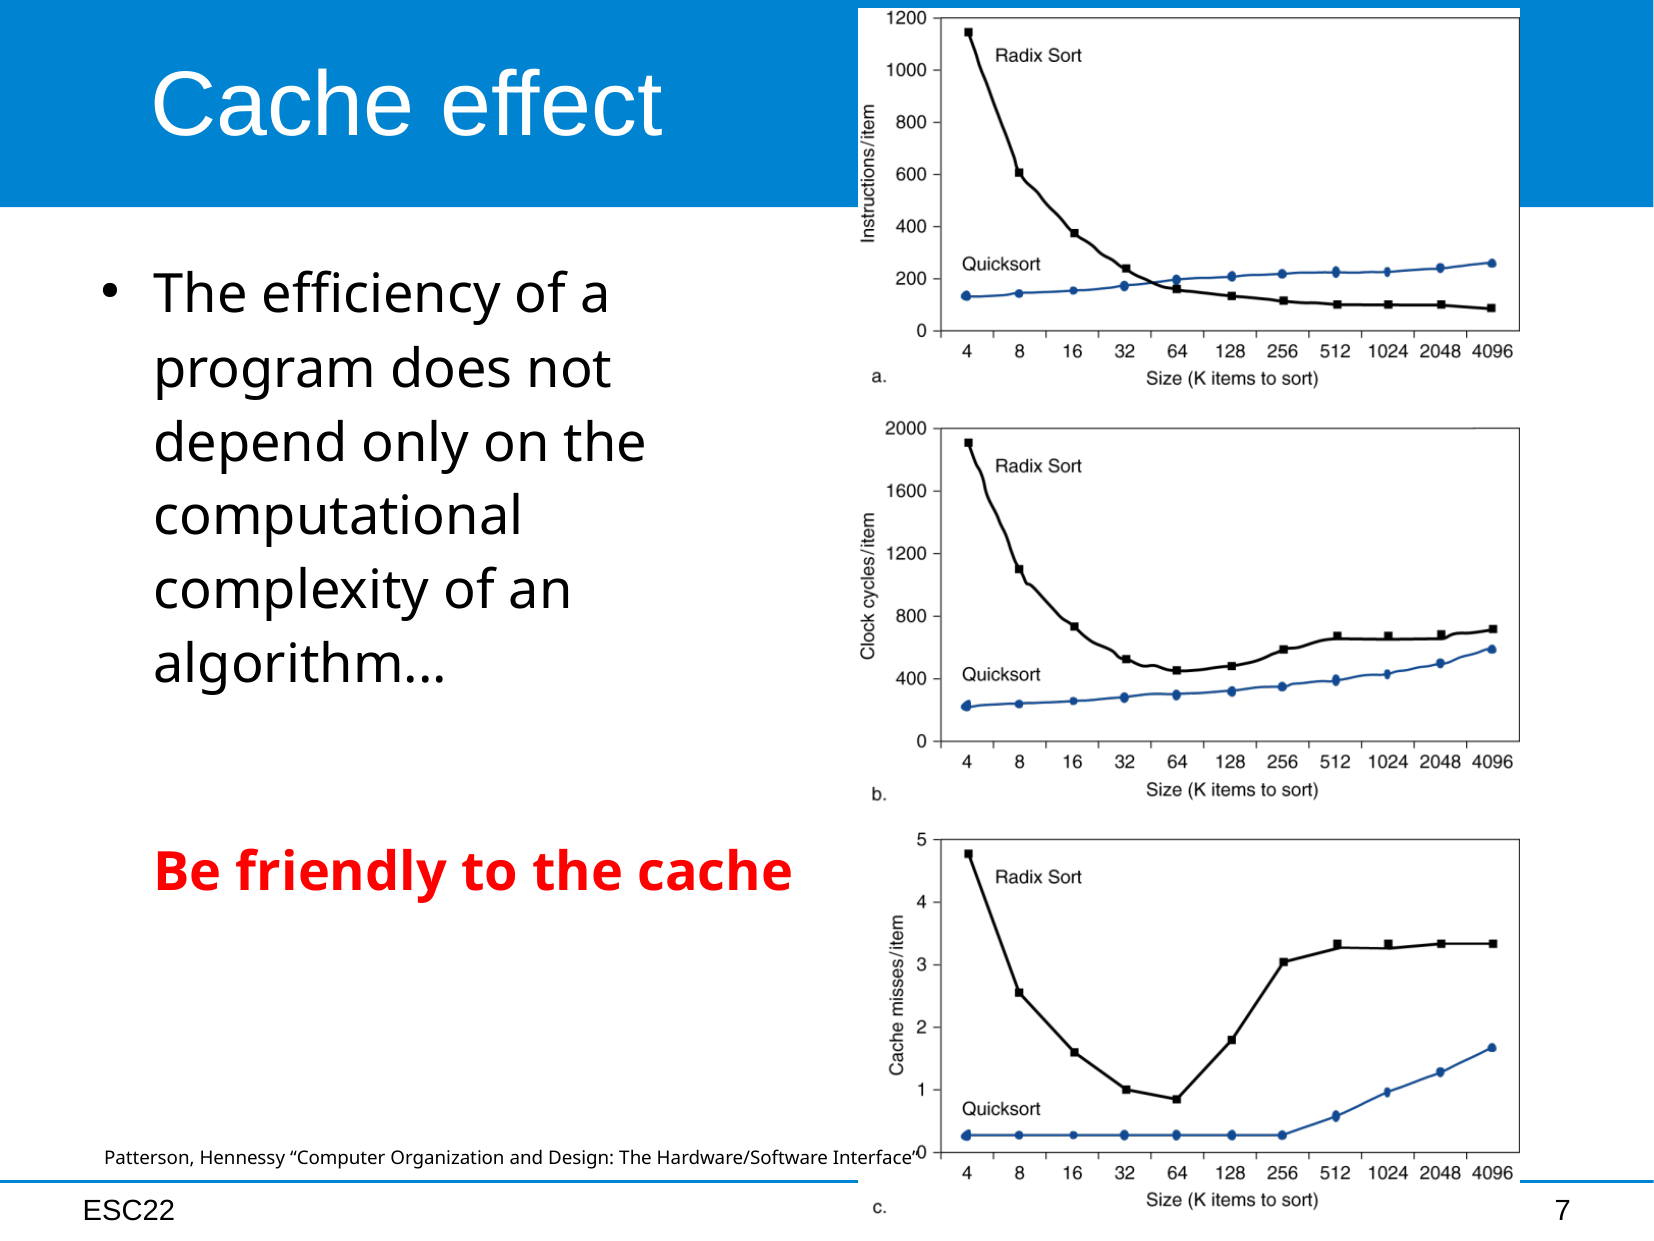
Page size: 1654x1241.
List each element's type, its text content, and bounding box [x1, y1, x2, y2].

picture [858, 8, 1520, 1217]
list The efficiency of a program does not depend only on the computational complexity of an algorithm... Be friendly to the cache [82, 255, 809, 1156]
title Cache effect [0, 0, 1654, 208]
text_box Patterson, Hennessy “Computer Organization and Design: The Hardware/Software Interface” [89, 1137, 905, 1174]
